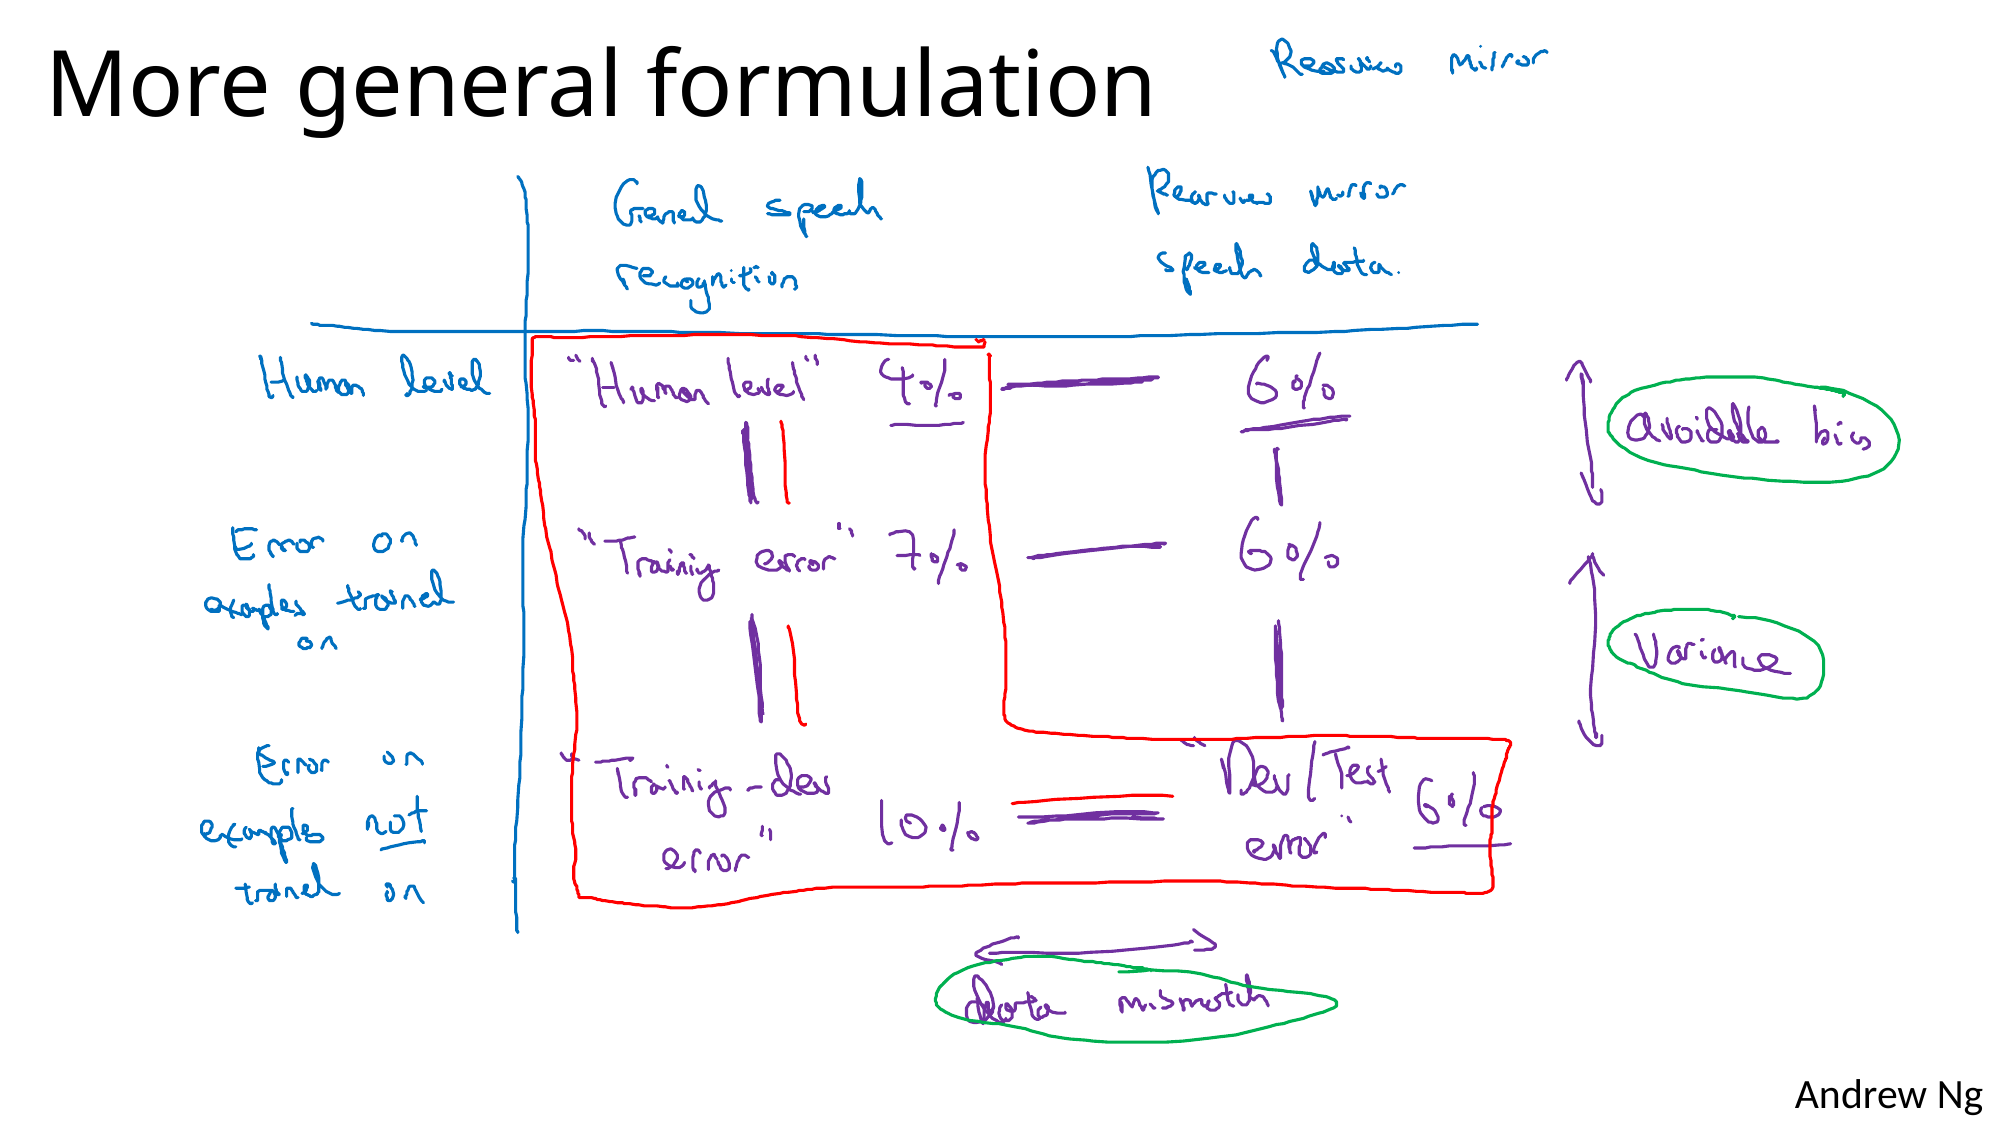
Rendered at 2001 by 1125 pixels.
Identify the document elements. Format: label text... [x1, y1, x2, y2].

title More general formulation [30, 29, 2000, 248]
picture [197, 35, 1905, 1047]
